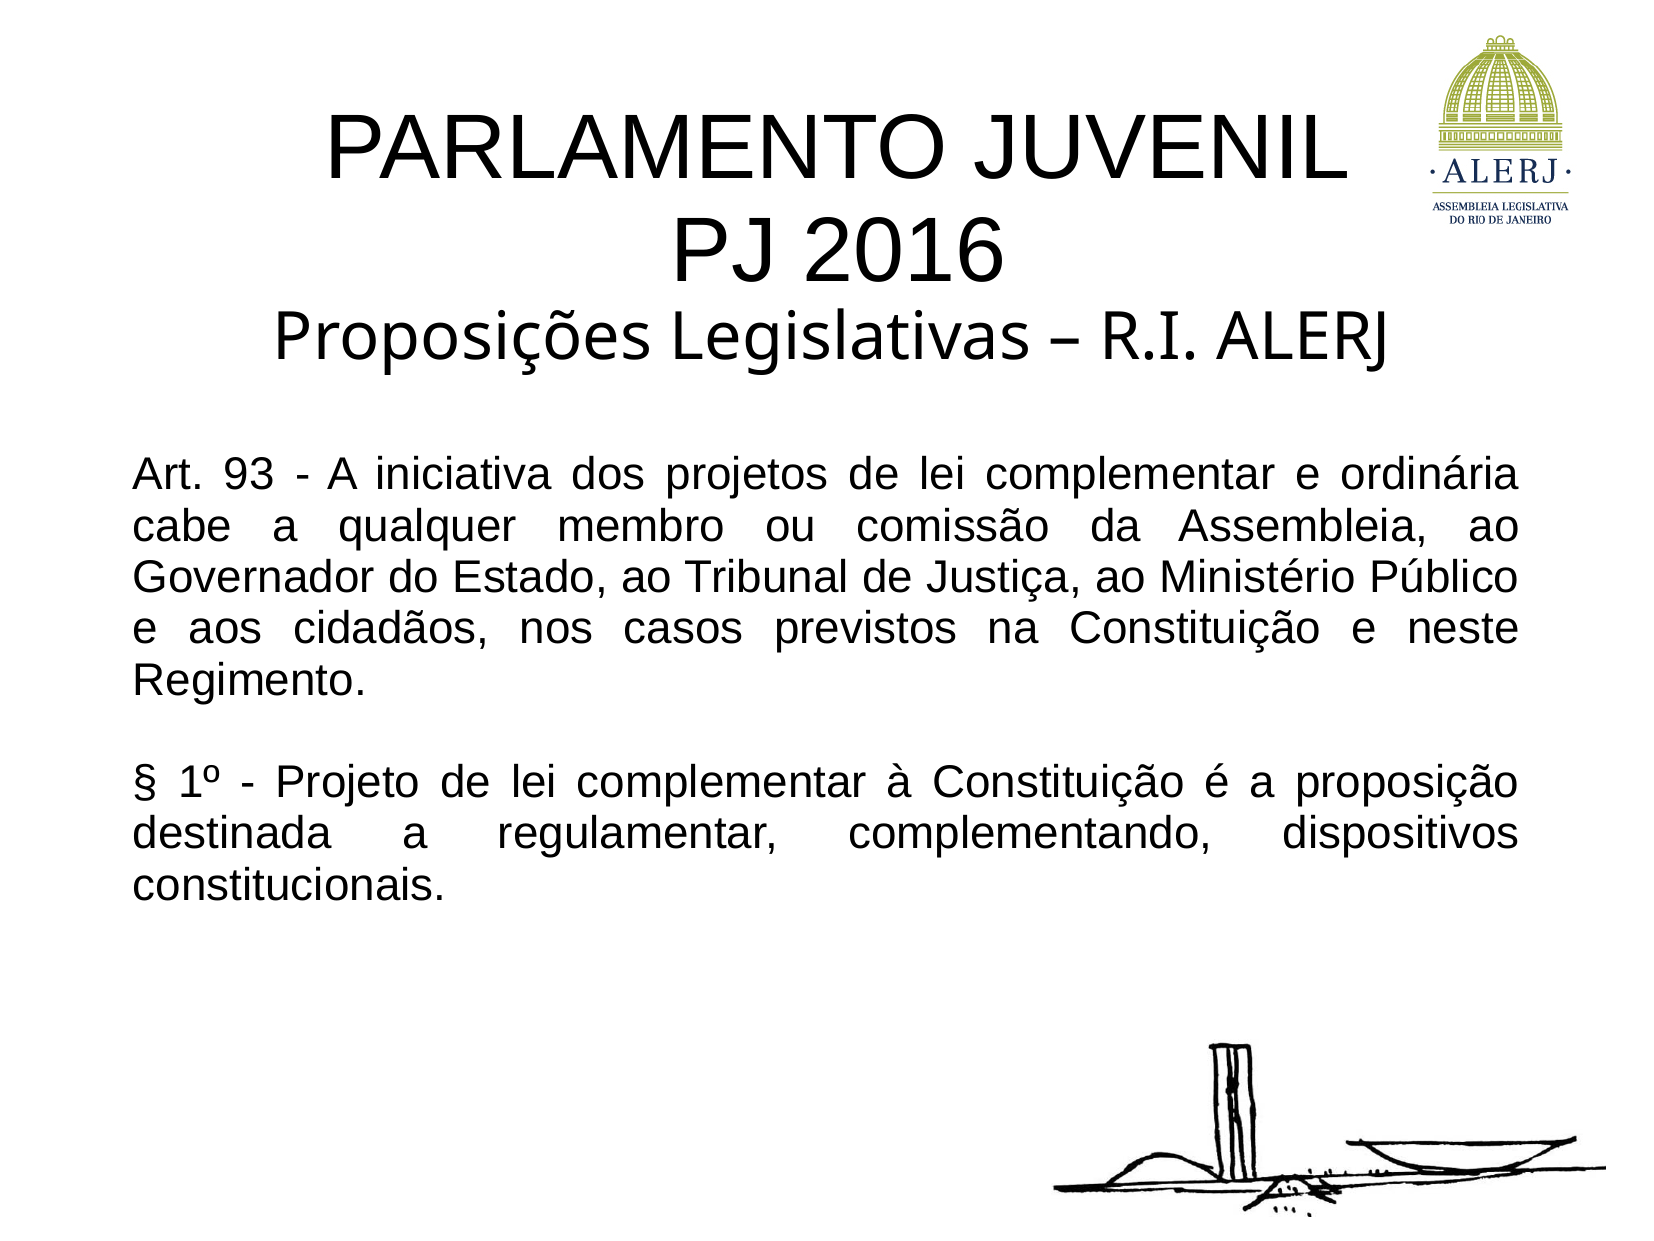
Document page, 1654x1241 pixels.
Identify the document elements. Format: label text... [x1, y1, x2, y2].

text_box Art. 93 - A iniciativa dos projetos de lei complementar e ordinária cabe a qualquer membro ou comissão da Assembleia, ao Governador do Estado, ao Tribunal de Justiça, ao Ministério Público e aos cidadãos, nos casos previstos na Constituição e neste Regimento. § 1º - Projeto de lei complementar à Constituição é a proposição destinada a regulamentar, complementando, dispositivos constitucionais. [118, 389, 1536, 969]
text_box Proposições Legislativas – R.I. ALERJ [94, 277, 1571, 390]
picture [1051, 1039, 1606, 1217]
picture [1358, 23, 1642, 235]
title PARLAMENTO JUVENIL PJ 2016 [70, 94, 1607, 302]
